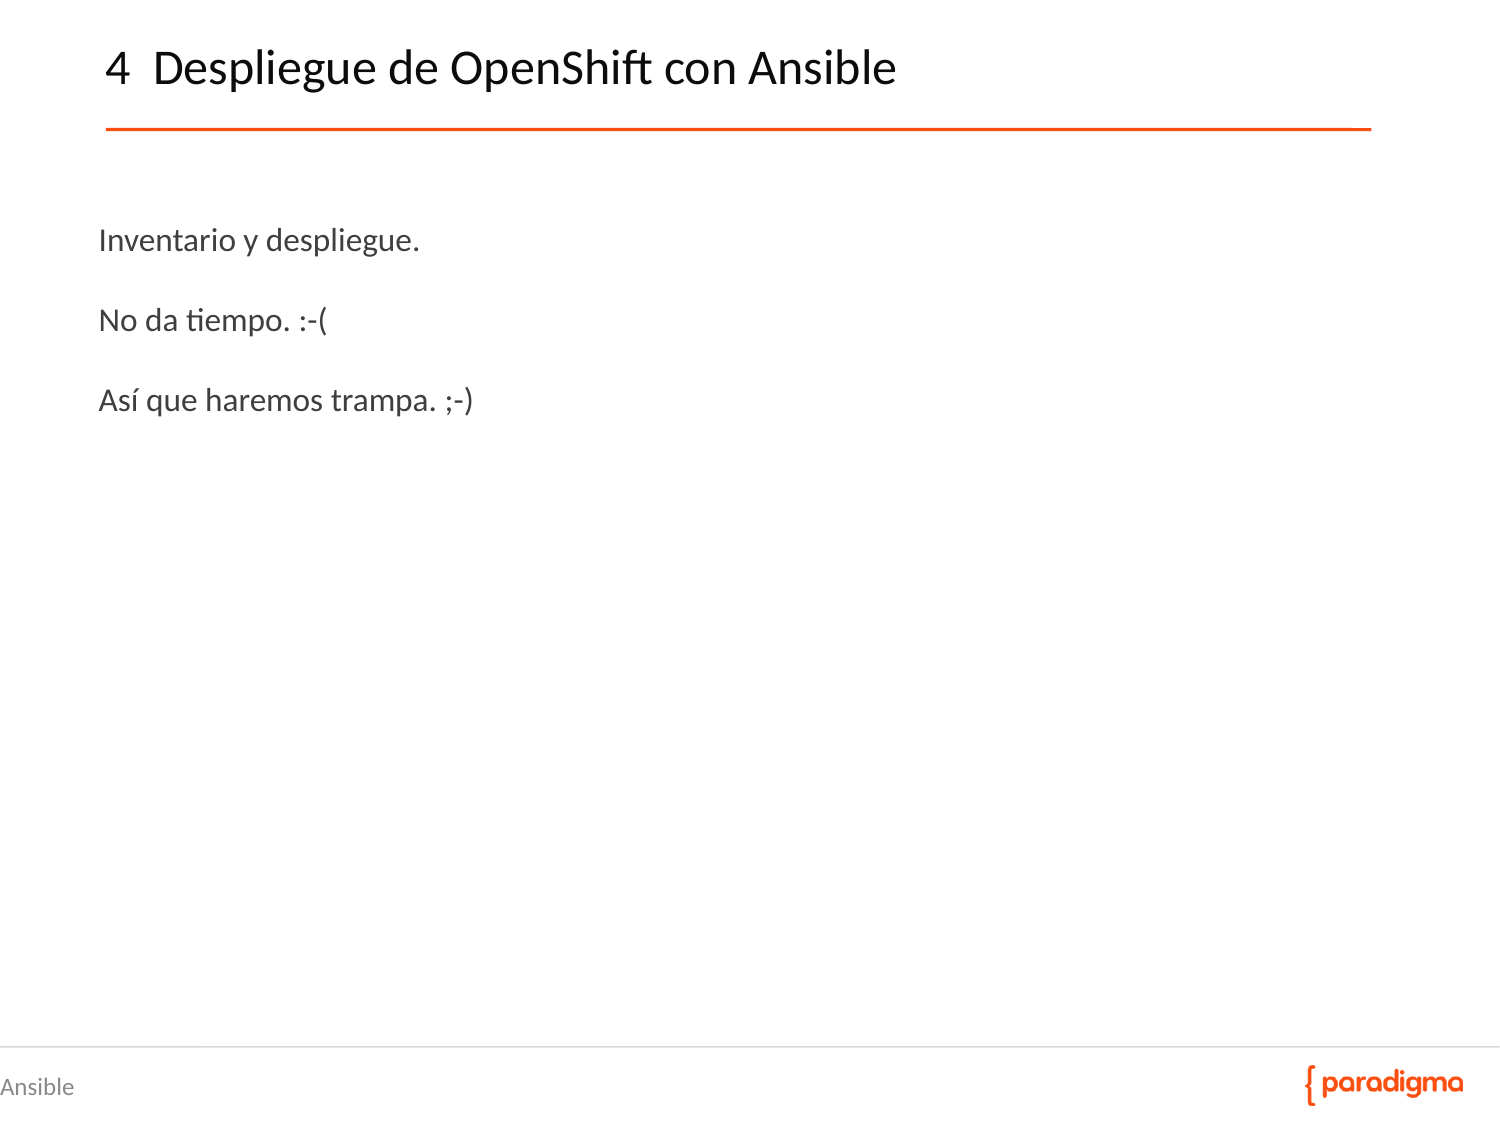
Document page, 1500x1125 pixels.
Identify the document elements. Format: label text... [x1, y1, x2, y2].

text_box Inventario y despliegue. No da tiempo. :-( Así que haremos trampa. ;-) [98, 210, 1387, 1028]
text_box 4 Despliegue de OpenShift con Ansible [105, 0, 1395, 130]
text_box Ansible [0, 1048, 1223, 1125]
picture [1305, 1065, 1463, 1107]
